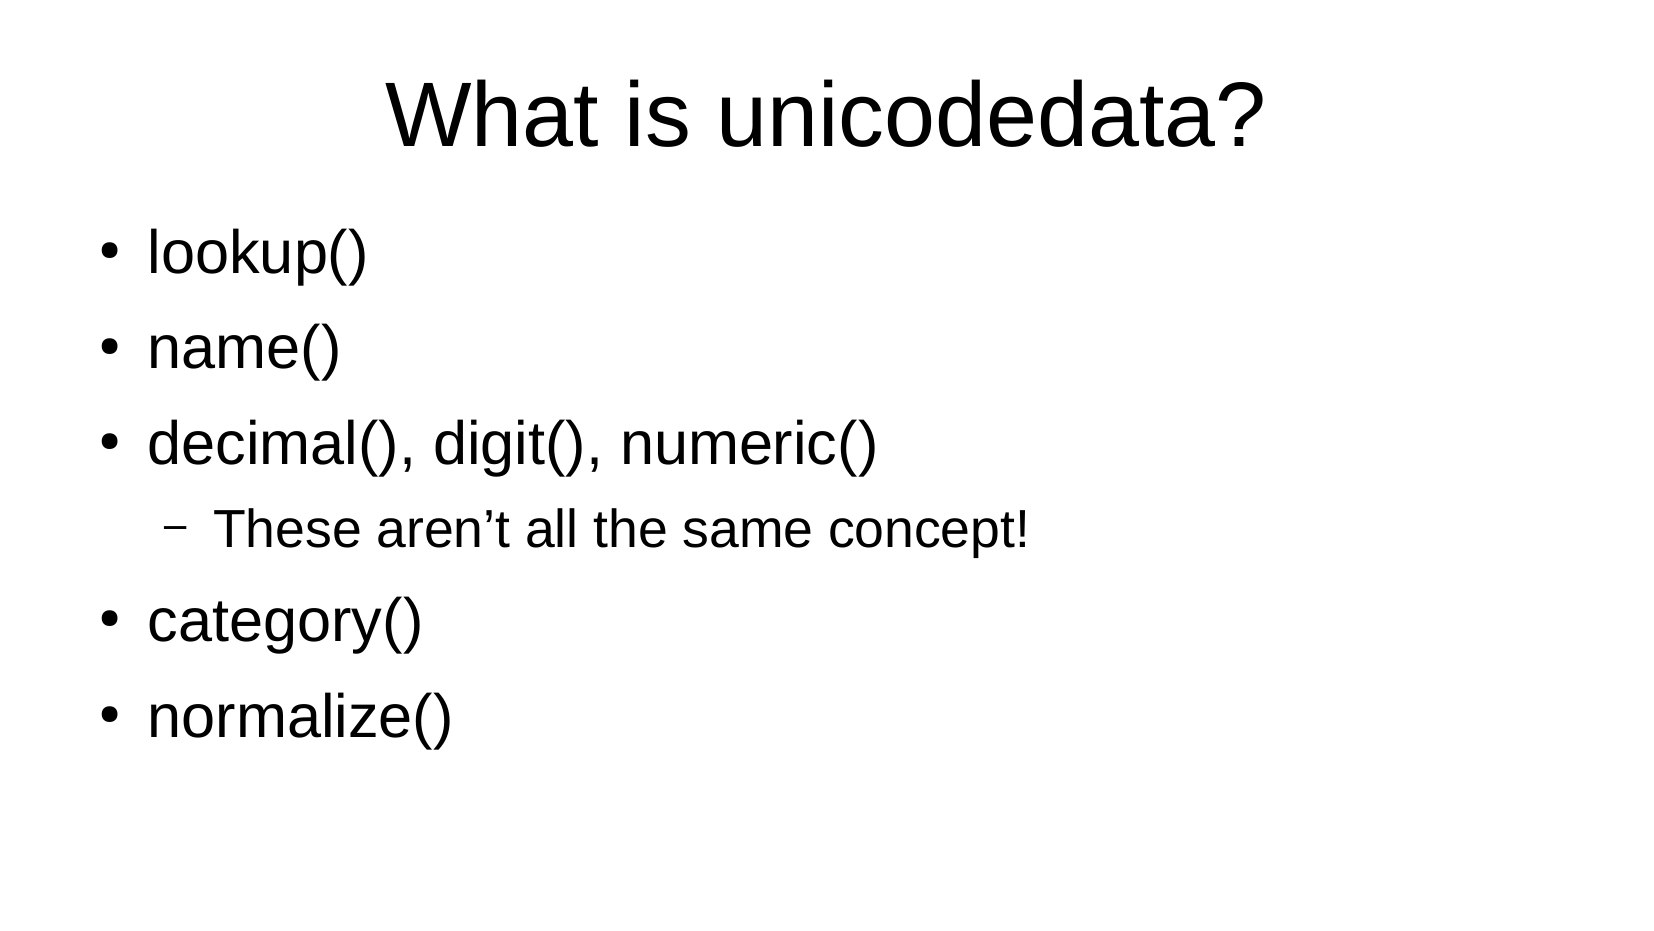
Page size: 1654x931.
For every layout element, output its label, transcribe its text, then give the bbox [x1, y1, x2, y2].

list lookup() name() decimal(), digit(), numeric() These aren’t all the same concept! category() normalize() [82, 217, 1571, 758]
title What is unicodedata? [82, 37, 1571, 193]
